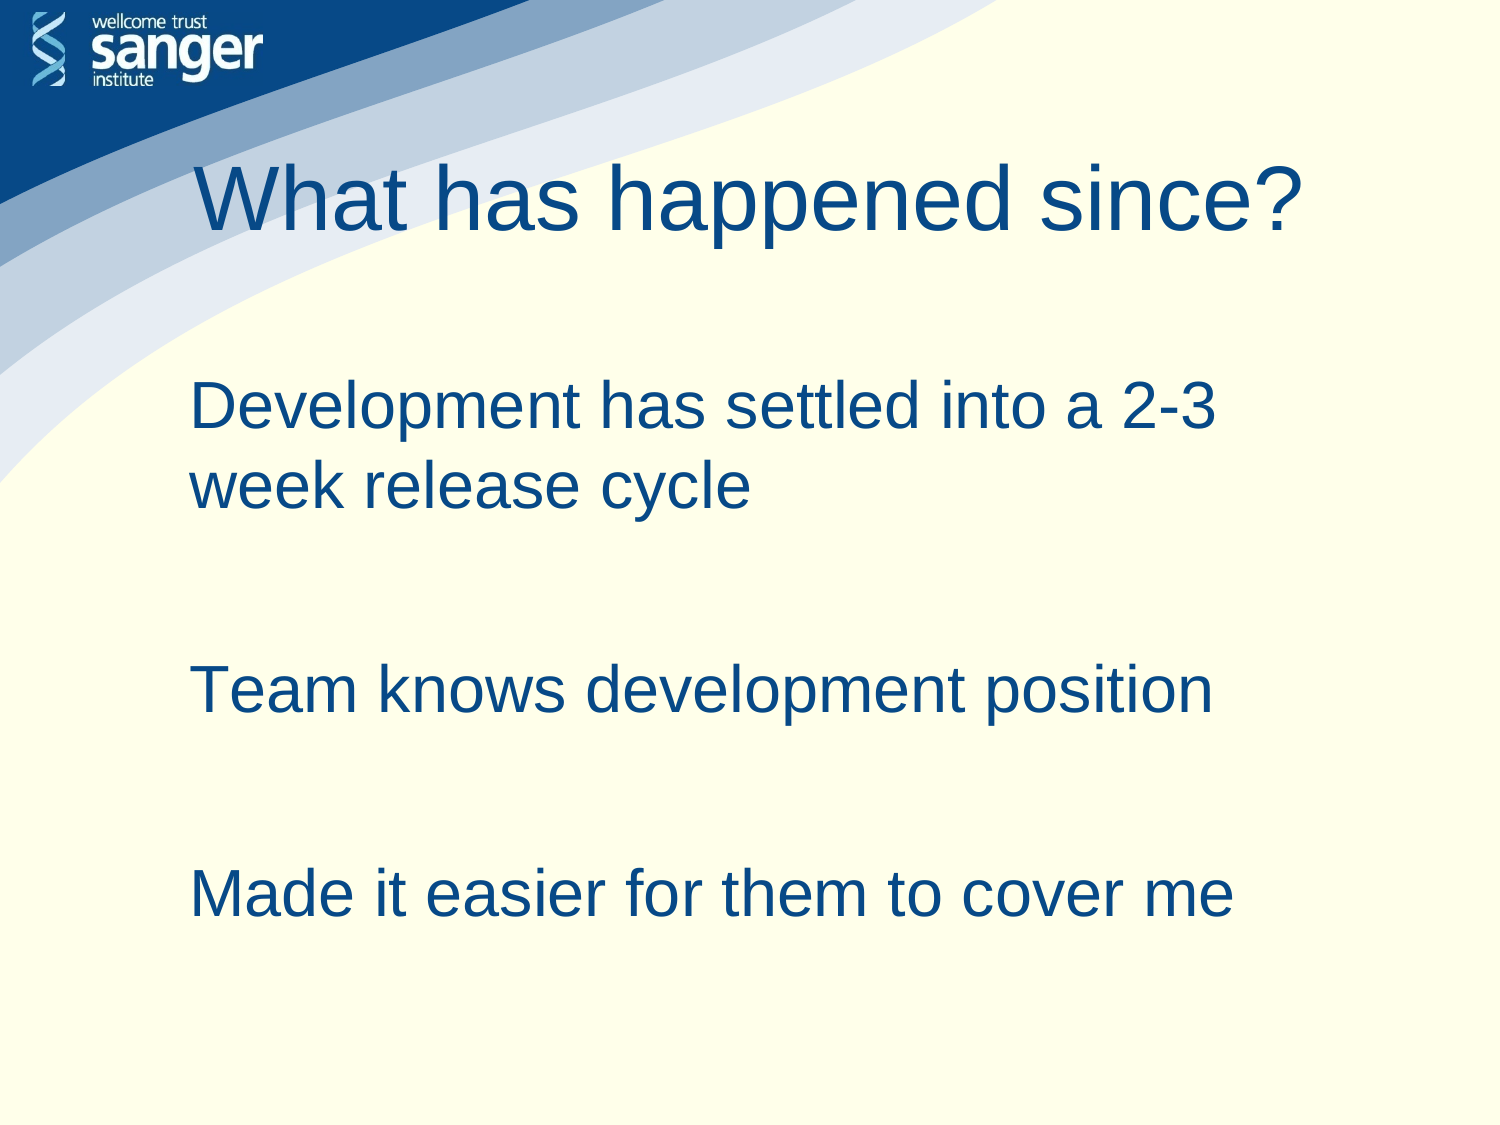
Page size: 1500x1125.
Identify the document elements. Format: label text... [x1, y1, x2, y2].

title What has happened since? [112, 75, 1388, 312]
picture [12, 12, 263, 86]
list Development has settled into a 2-3 week release cycle Team knows development position Made it easier for them to cover me [118, 354, 1394, 1030]
